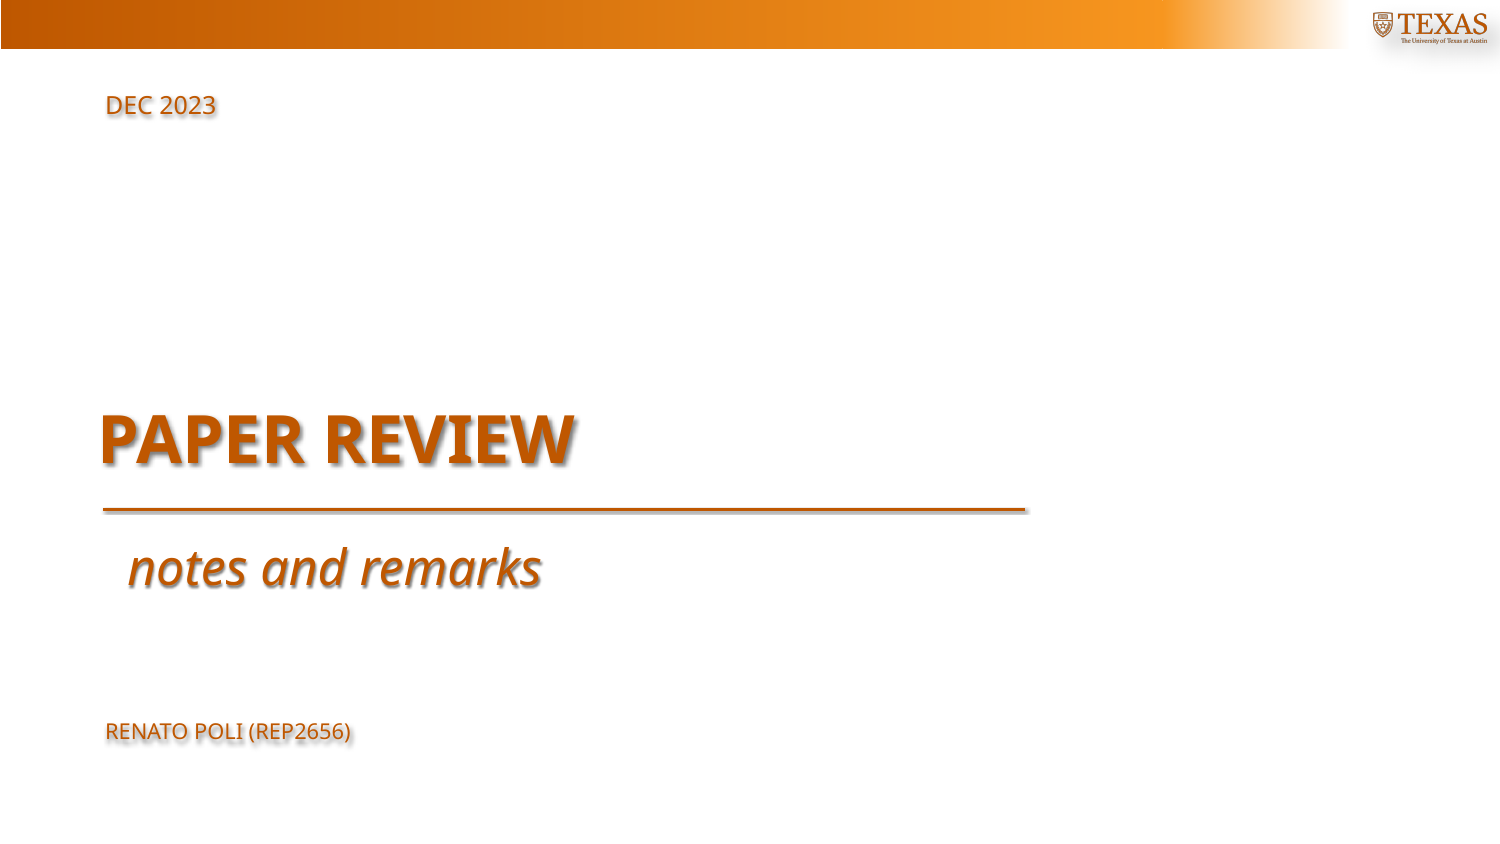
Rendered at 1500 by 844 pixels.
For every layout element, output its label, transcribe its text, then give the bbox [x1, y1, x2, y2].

text_box notes and remarks [112, 525, 901, 638]
text_box Renato poli (rep2656) [89, 674, 1384, 750]
text_box Dec 2023 [89, 74, 1375, 139]
text_box PAPER REVIEW [82, 196, 1377, 485]
picture [1348, 0, 1500, 68]
